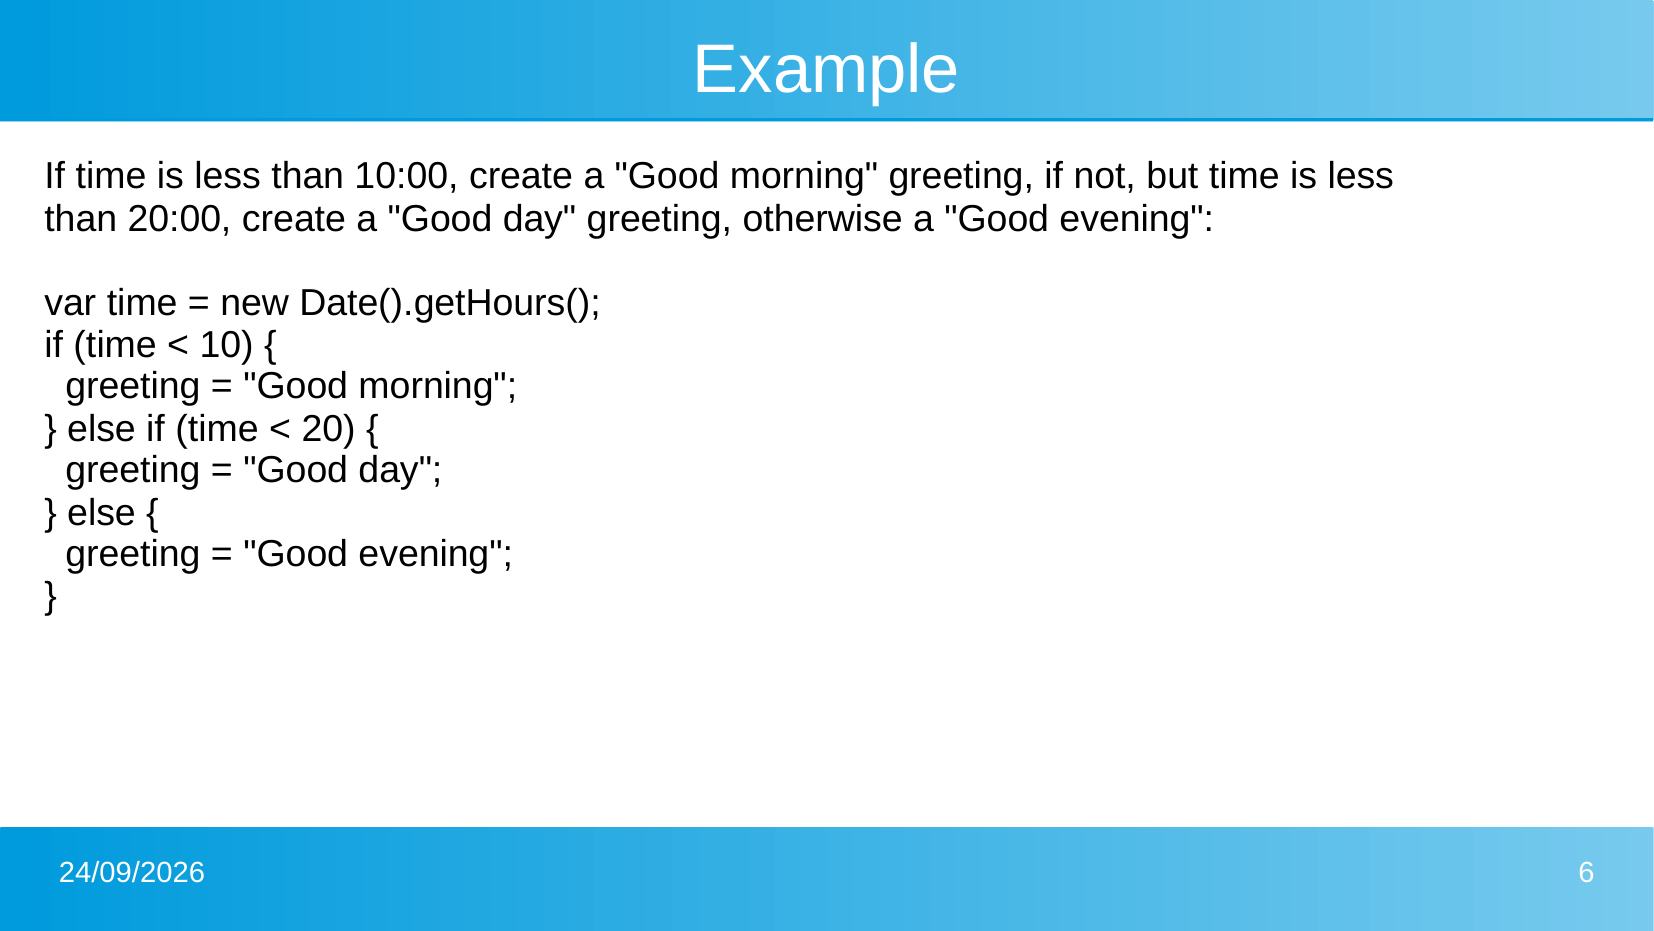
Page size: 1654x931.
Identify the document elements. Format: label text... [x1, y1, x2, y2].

text_box If time is less than 10:00, create a "Good morning" greeting, if not, but time is less than 20:00, create a "Good day" greeting, otherwise a "Good evening": var time = new Date().getHours(); if (time < 10) { greeting = "Good morning"; } else if (time < 20) { greeting = "Good day"; } else { greeting = "Good evening"; } [29, 147, 1418, 625]
title Example [59, 29, 1595, 108]
